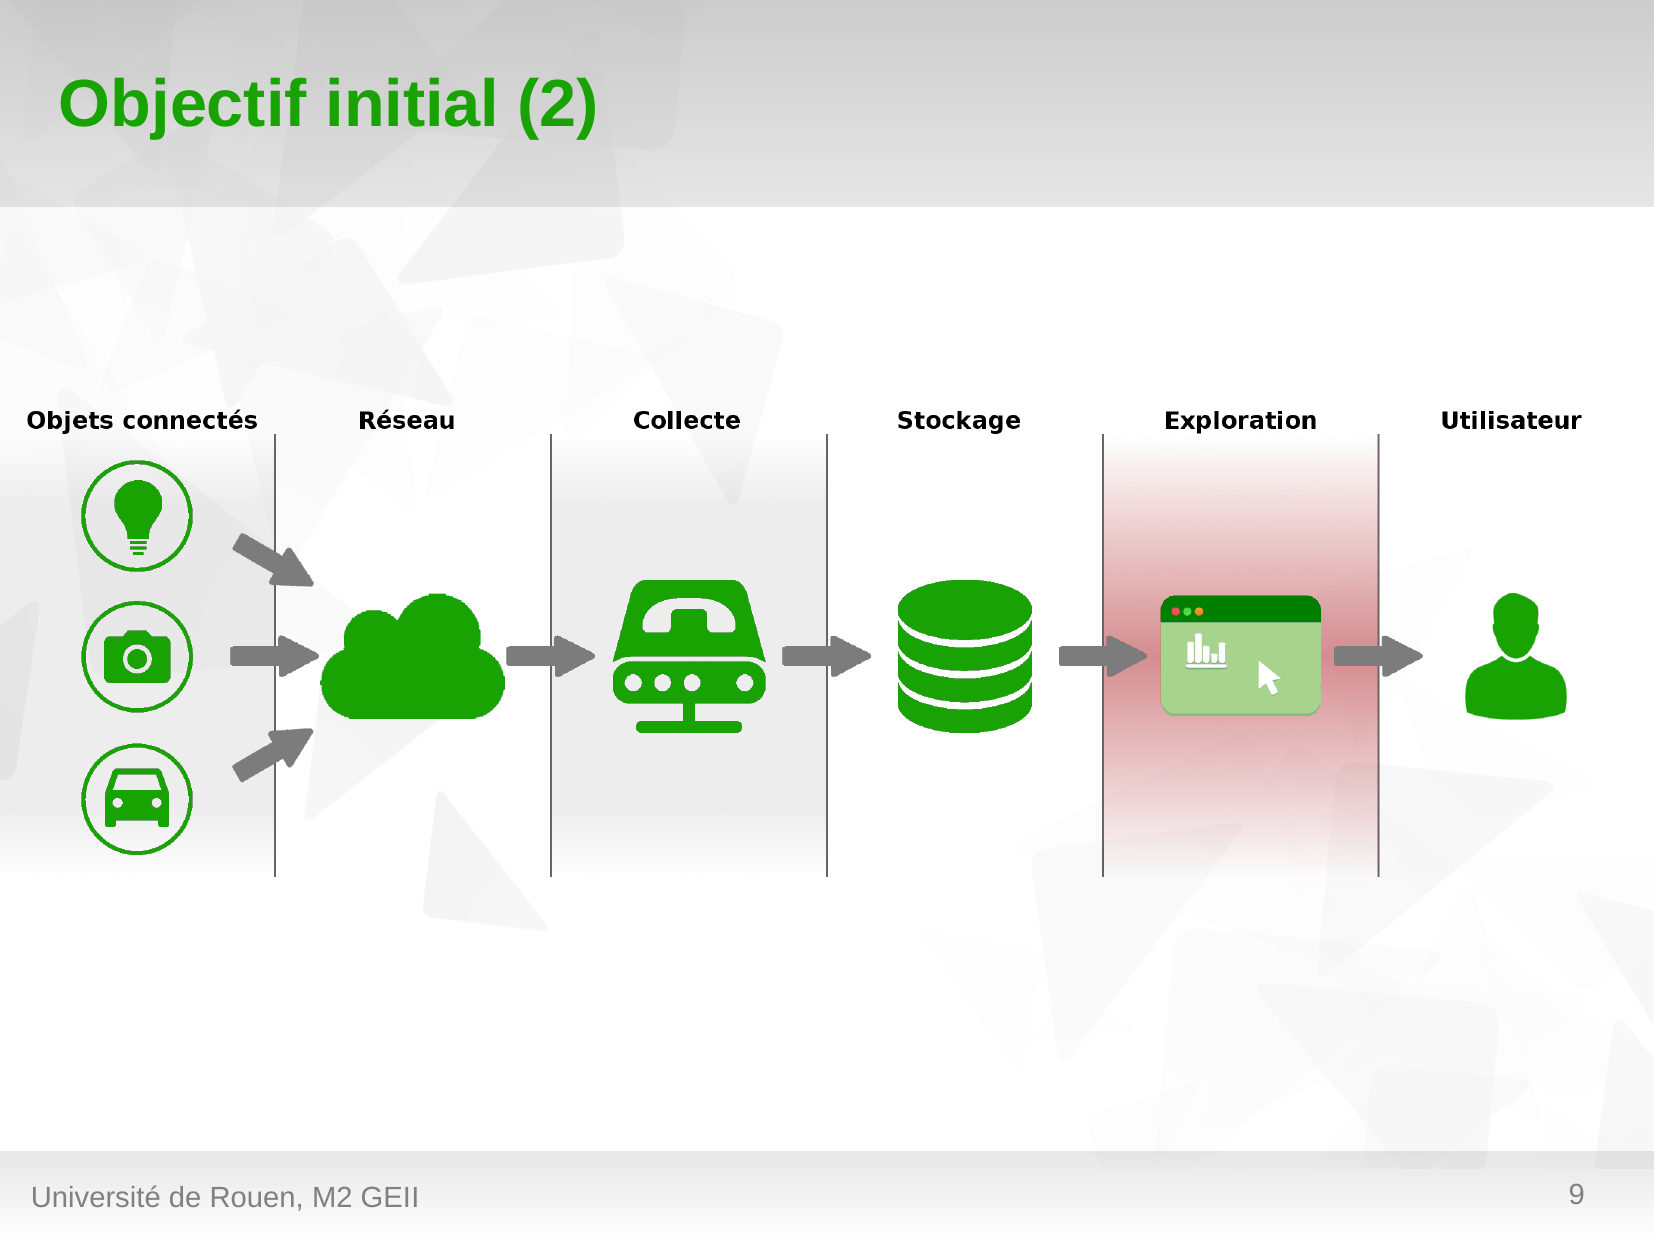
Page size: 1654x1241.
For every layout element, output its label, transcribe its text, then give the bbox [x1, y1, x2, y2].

picture [0, 0, 1654, 1169]
title Objectif initial (2) [59, 29, 1595, 178]
